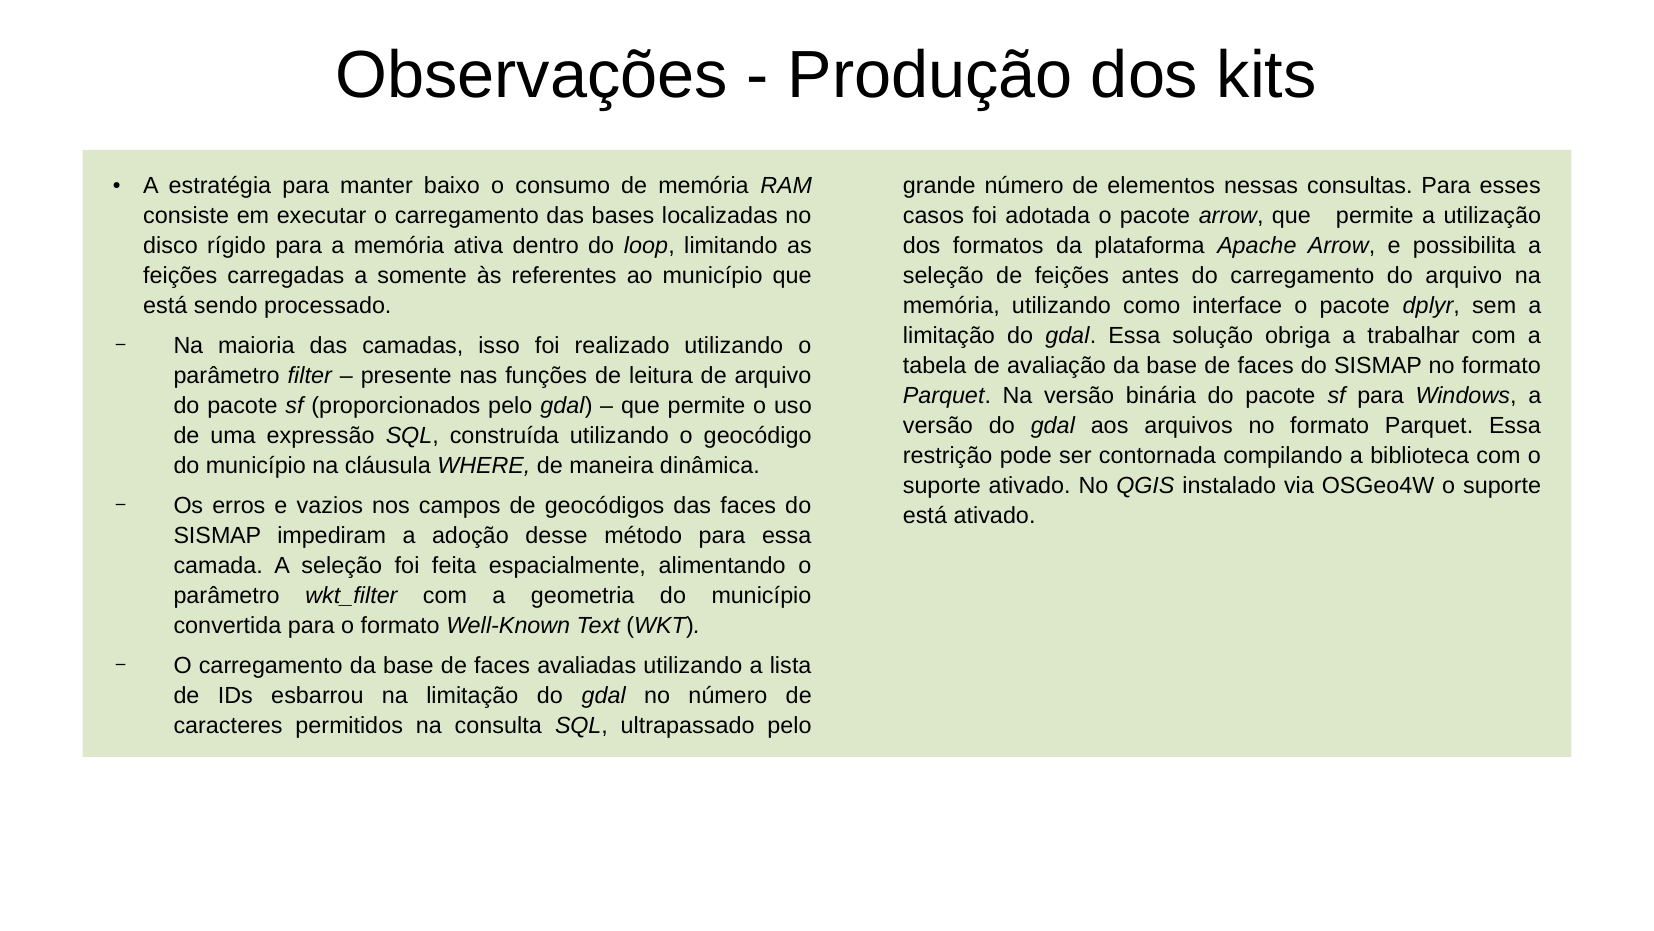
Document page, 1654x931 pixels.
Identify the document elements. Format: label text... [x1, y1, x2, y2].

title Observações - Produção dos kits [82, 36, 1571, 113]
list A estratégia para manter baixo o consumo de memória RAM consiste em executar o carregamento das bases localizadas no disco rígido para a memória ativa dentro do loop, limitando as feições carregadas a somente às referentes ao município que está sendo processado. Na maioria das camadas, isso foi realizado utilizando o parâmetro filter – presente nas funções de leitura de arquivo do pacote sf (proporcionados pelo gdal) – que permite o uso de uma expressão SQL, construída utilizando o geocódigo do município na cláusula WHERE, de maneira dinâmica. Os erros e vazios nos campos de geocódigos das faces do SISMAP impediram a adoção desse método para essa camada. A seleção foi feita espacialmente, alimentando o parâmetro wkt_filter com a geometria do município convertida para o formato Well-Known Text (WKT). O carregamento da base de faces avaliadas utilizando a lista de IDs esbarrou na limitação do gdal no número de caracteres permitidos na consulta SQL, ultrapassado pelo grande número de elementos nessas consultas. Para esses casos foi adotada o pacote arrow, que permite a utilização dos formatos da plataforma Apache Arrow, e possibilita a seleção de feições antes do carregamento do arquivo na memória, utilizando como interface o pacote dplyr, sem a limitação do gdal. Essa solução obriga a trabalhar com a tabela de avaliação da base de faces do SISMAP no formato Parquet. Na versão binária do pacote sf para Windows, a versão do gdal aos arquivos no formato Parquet. Essa restrição pode ser contornada compilando a biblioteca com o suporte ativado. No QGIS instalado via OSGeo4W o suporte está ativado. [82, 149, 1572, 757]
